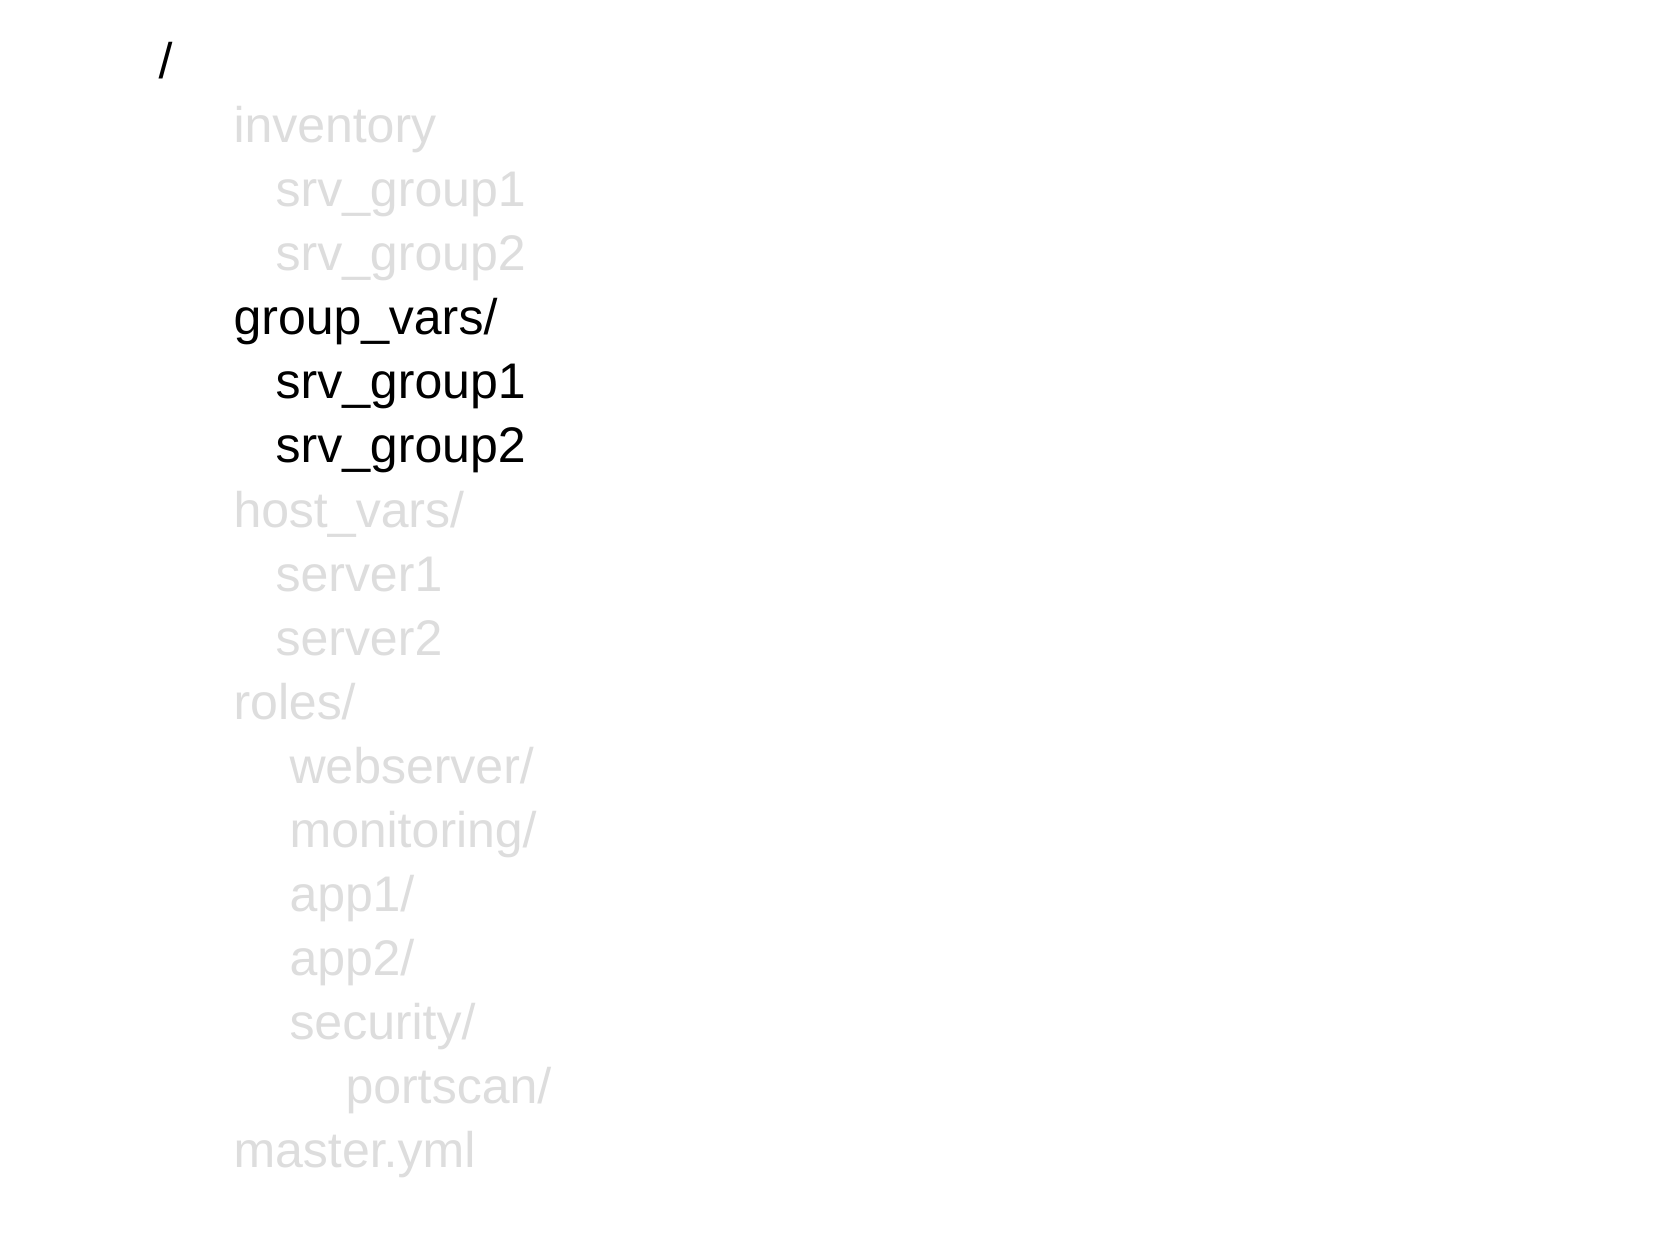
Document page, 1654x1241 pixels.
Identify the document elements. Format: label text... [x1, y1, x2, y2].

text_box / inventory srv_group1 srv_group2 group_vars/ srv_group1 srv_group2 host_vars/ server1 server2 roles/ webserver/ monitoring/ app1/ app2/ security/ portscan/ master.yml [143, 17, 779, 1178]
